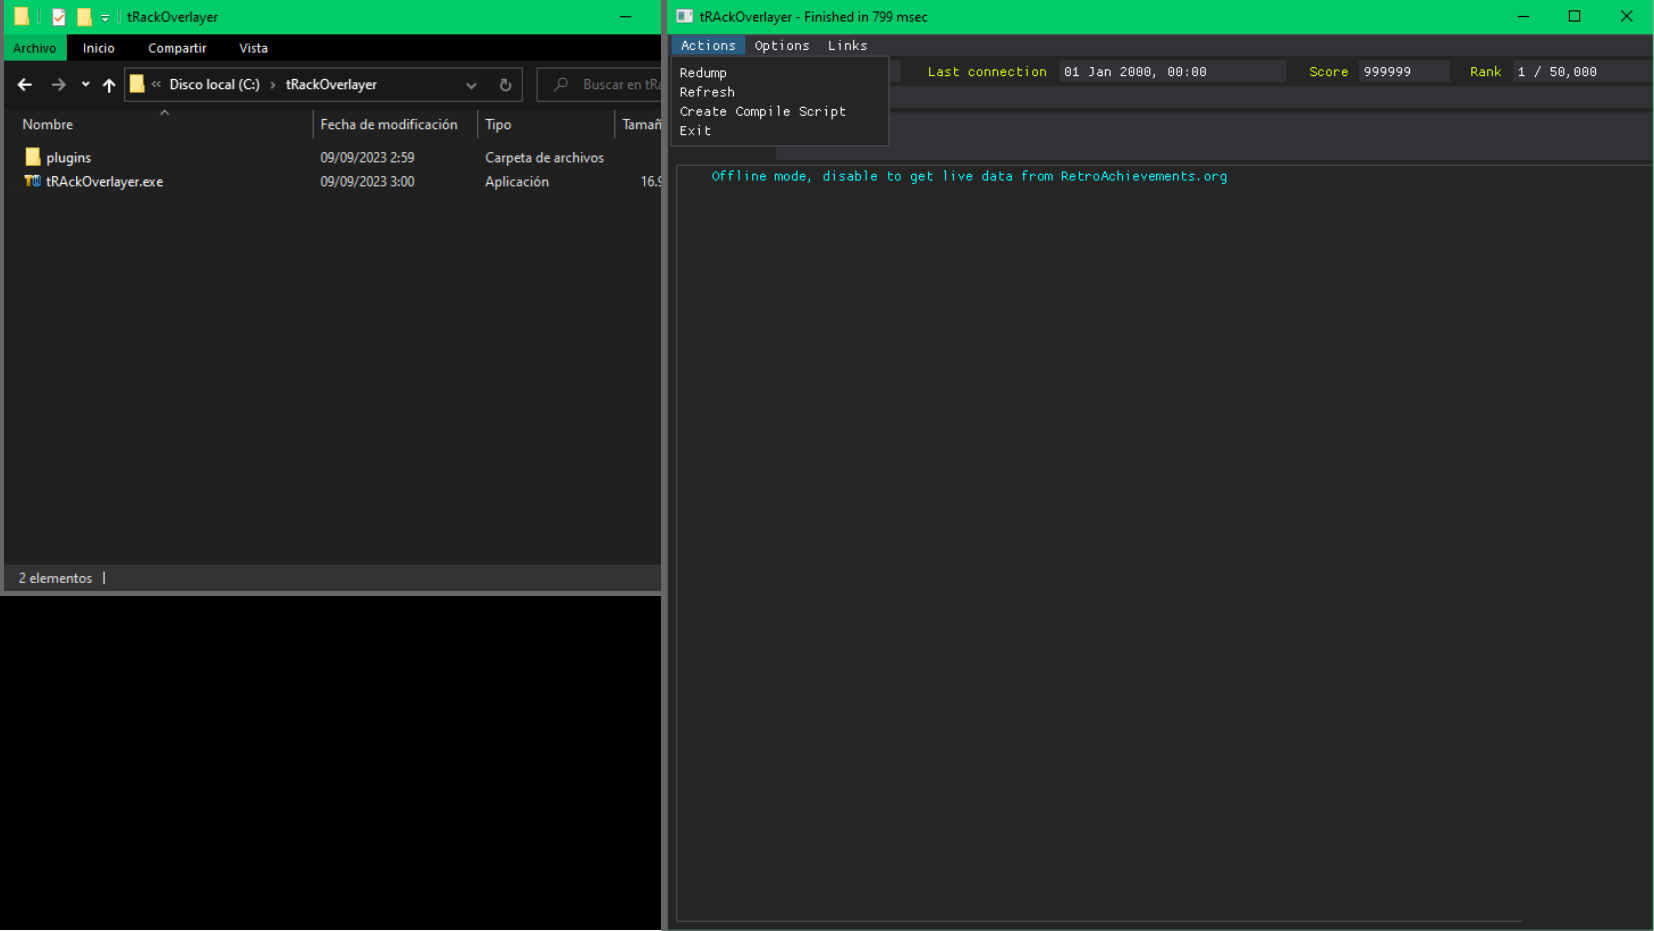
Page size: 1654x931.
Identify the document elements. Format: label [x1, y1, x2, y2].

picture [3, 0, 661, 591]
picture [666, 0, 1654, 931]
